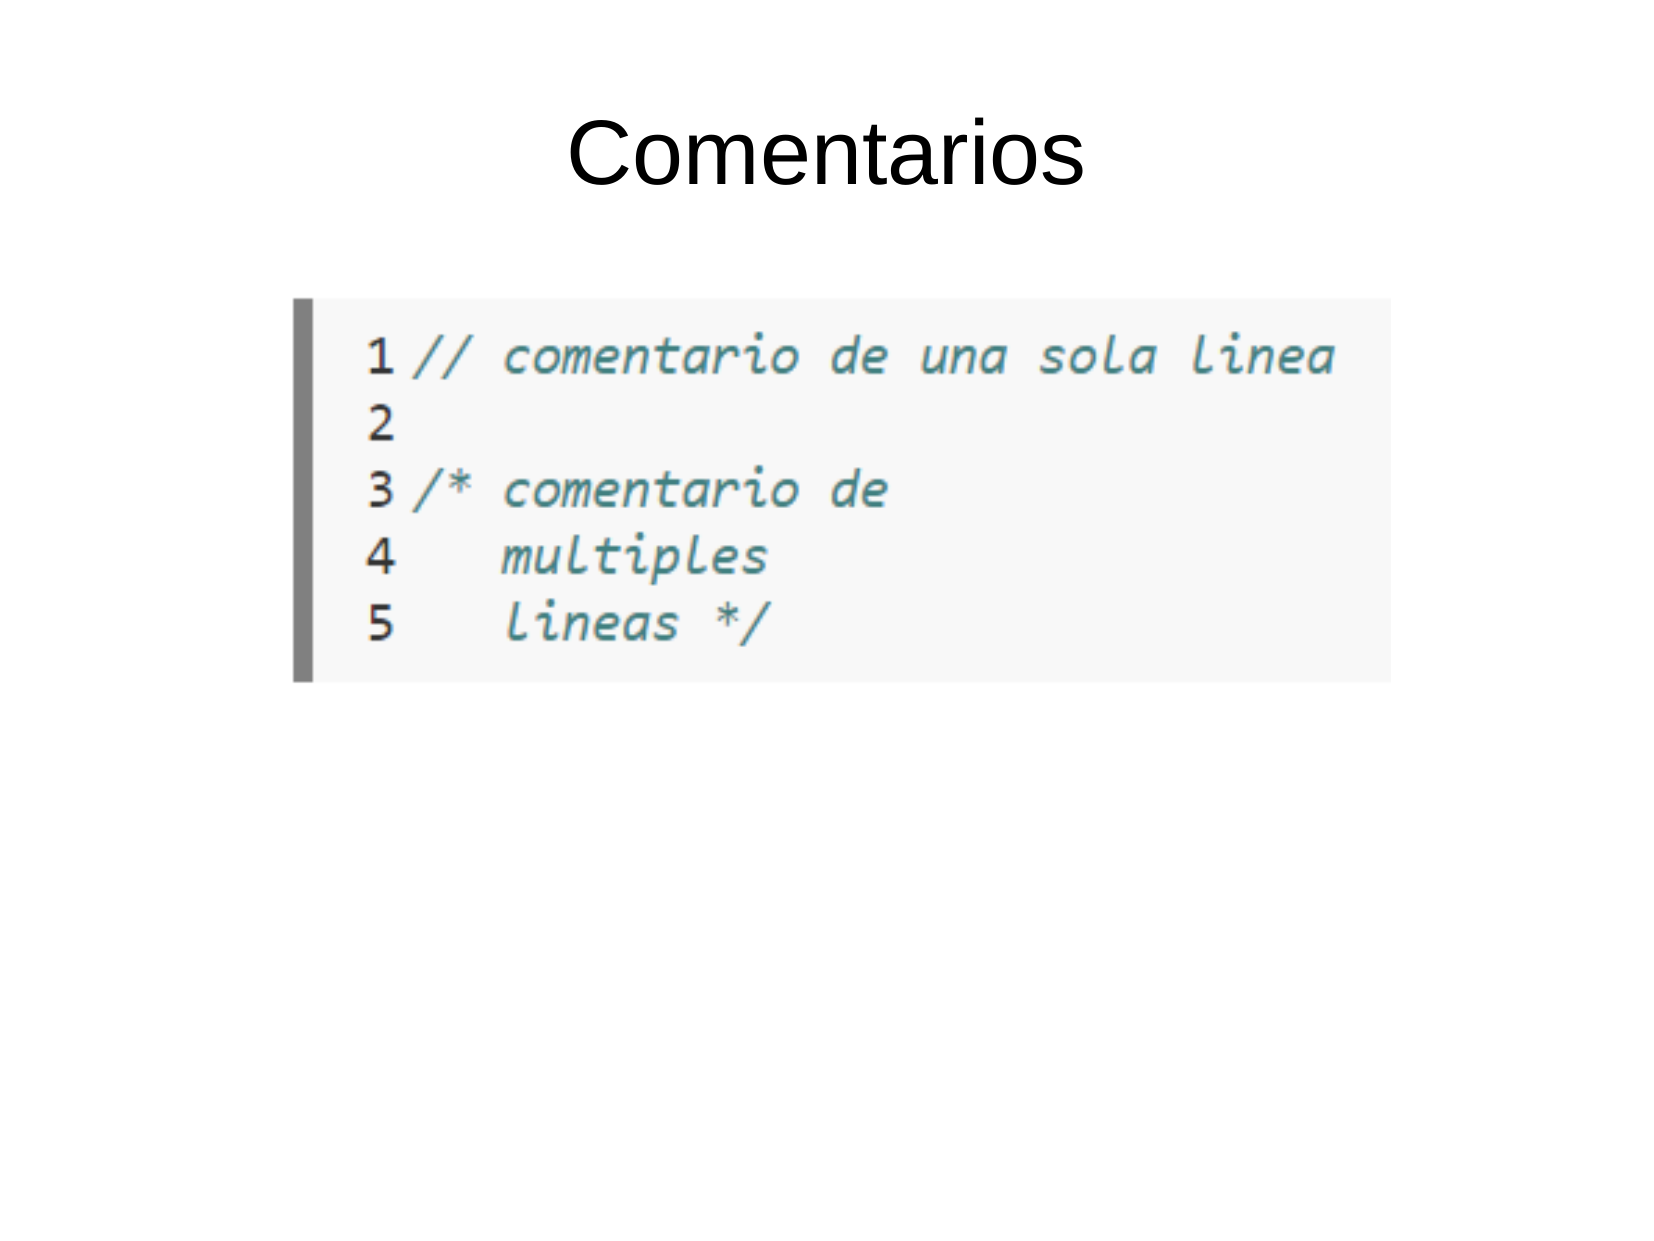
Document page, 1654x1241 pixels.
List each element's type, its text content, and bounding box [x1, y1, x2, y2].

title Comentarios [82, 49, 1571, 257]
picture [272, 280, 1391, 697]
